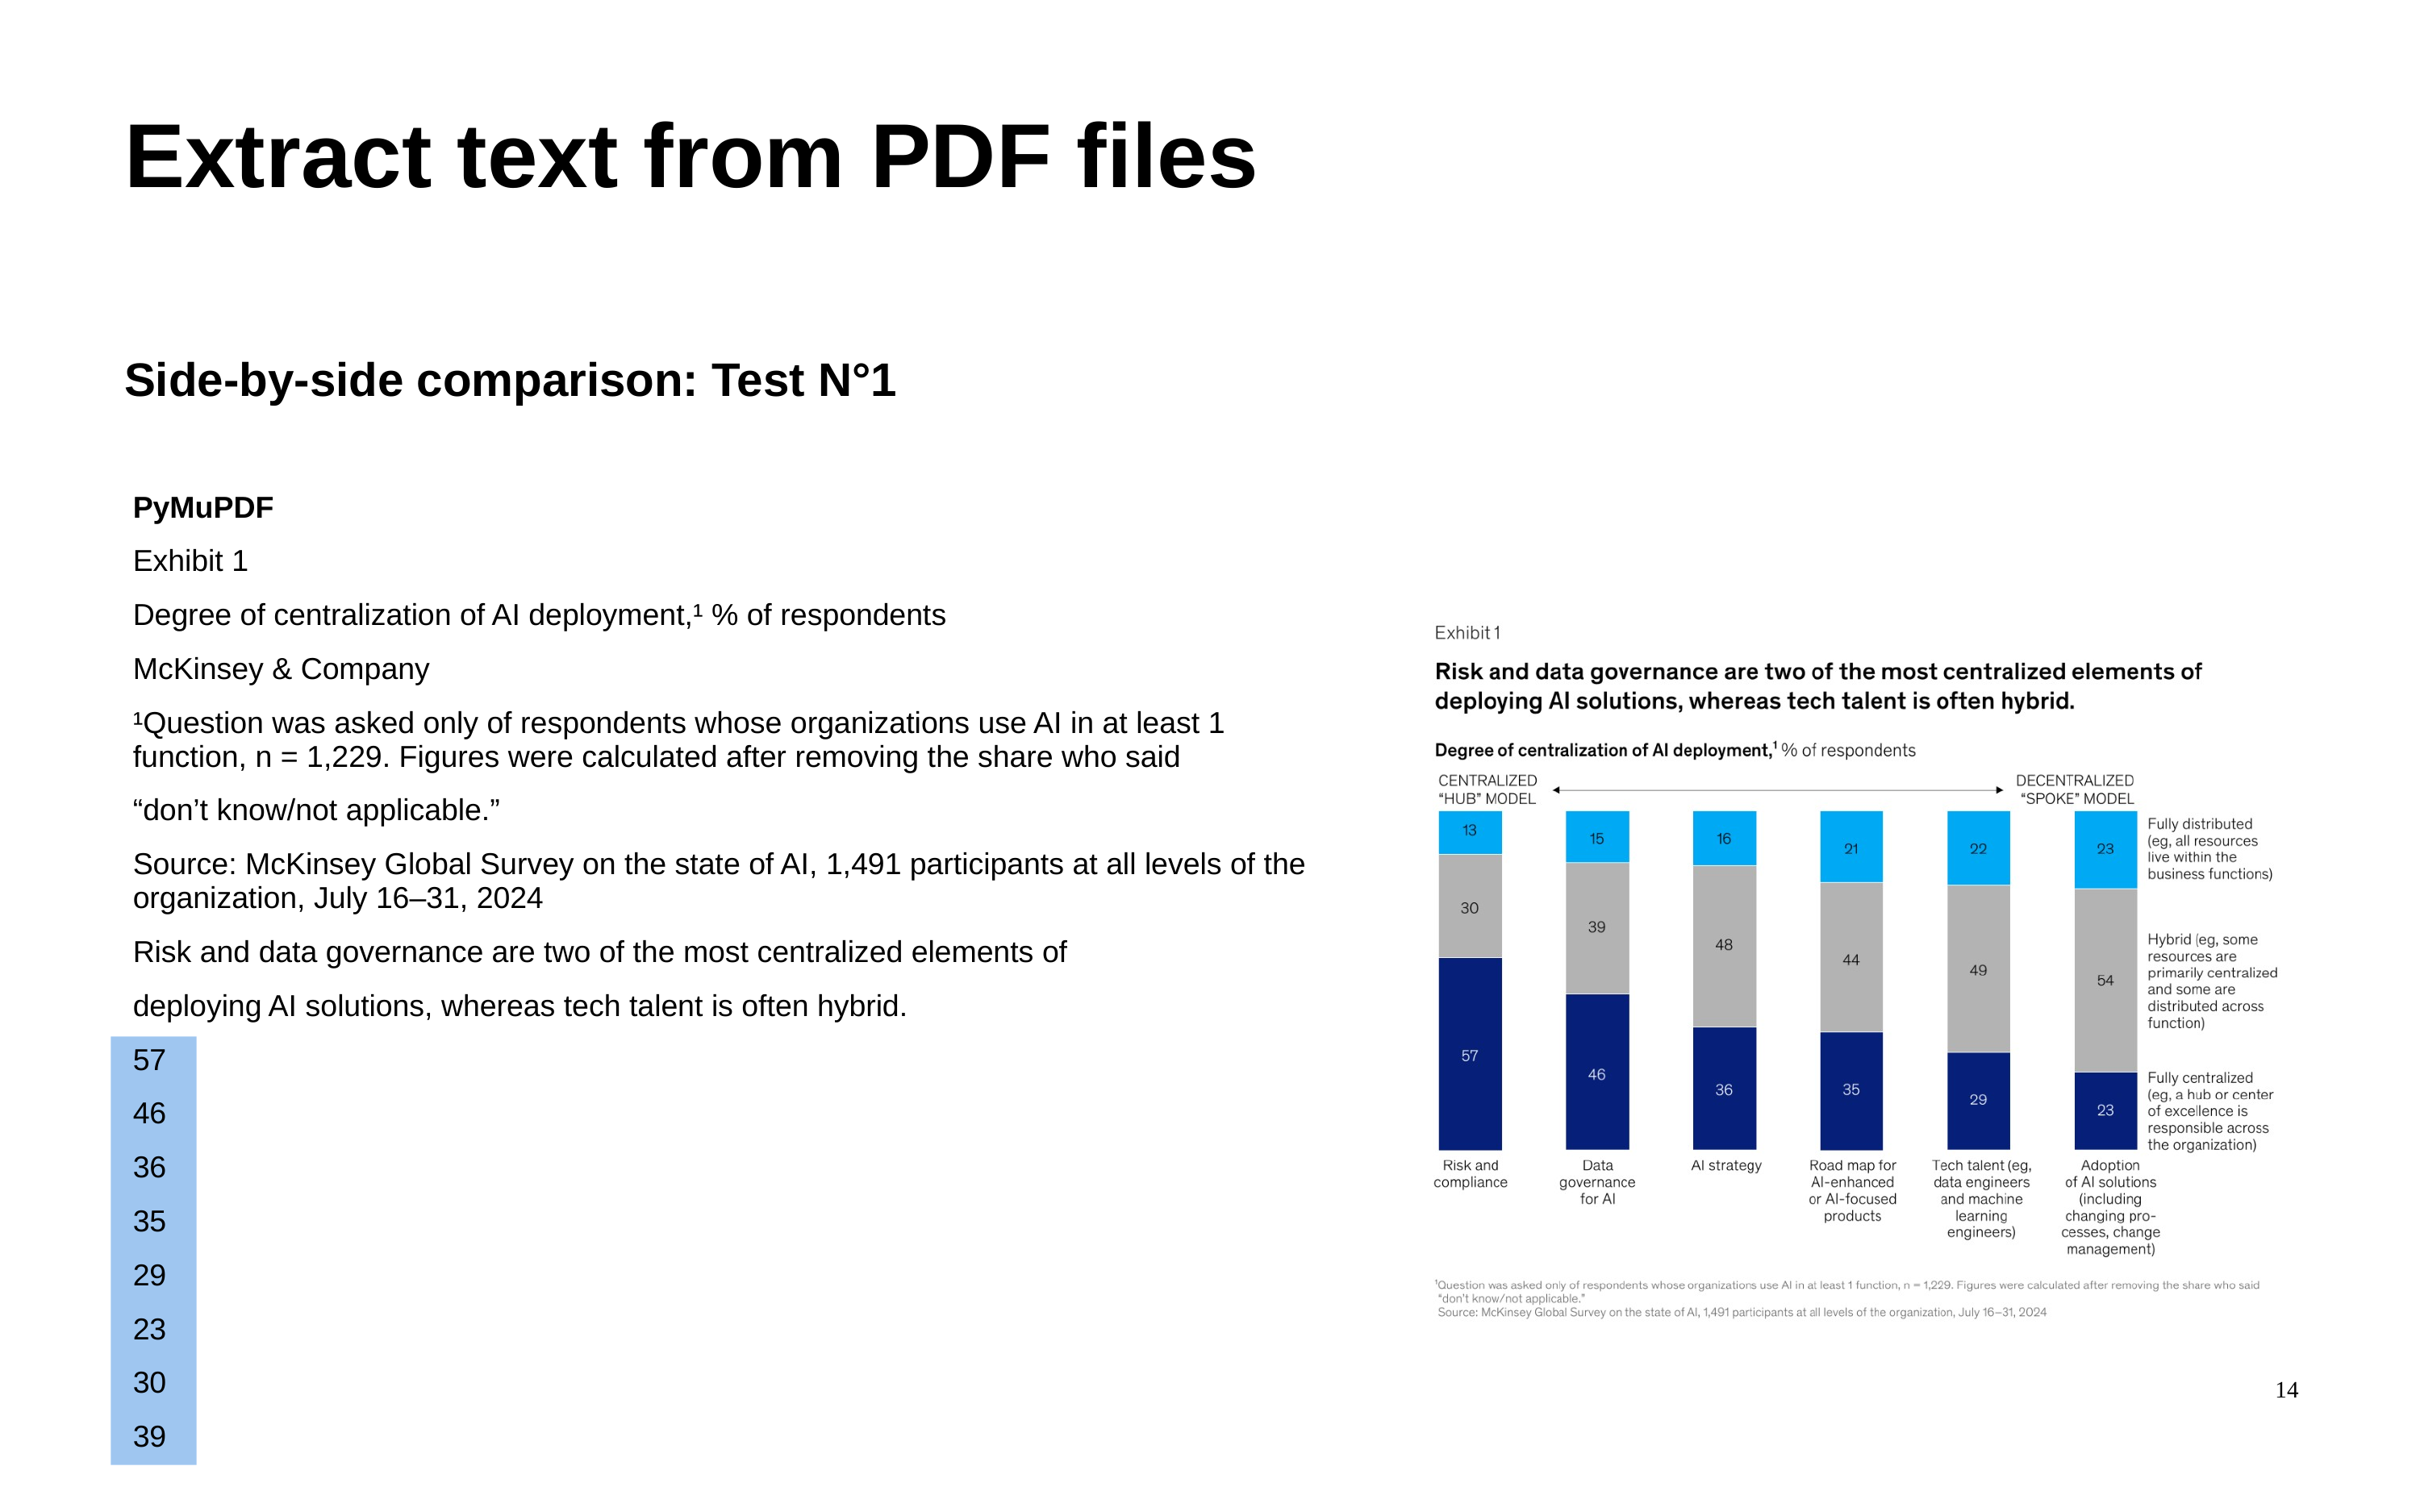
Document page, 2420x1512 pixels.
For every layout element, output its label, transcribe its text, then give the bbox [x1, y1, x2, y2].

text_box [111, 1036, 197, 1465]
text_box PyMuPDF Exhibit 1 Degree of centralization of AI deployment,¹ % of respondents McKinsey & Company ¹Question was asked only of respondents whose organizations use AI in at least 1 function, n = 1,229. Figures were calculated after removing the share who said “don’t know/not applicable.” Source: McKinsey Global Survey on the state of AI, 1,491 participants at all levels of the organization, July 16–31, 2024 Risk and data governance are two of the most centralized elements of deploying AI solutions, whereas tech talent is often hybrid. 57 46 36 35 29 23 30 39 [121, 484, 1332, 1460]
text_box Extract text from PDF files [112, 61, 2173, 251]
text_box Side-by-side comparison: Test N°1 [112, 322, 2118, 413]
picture [1400, 605, 2300, 1331]
